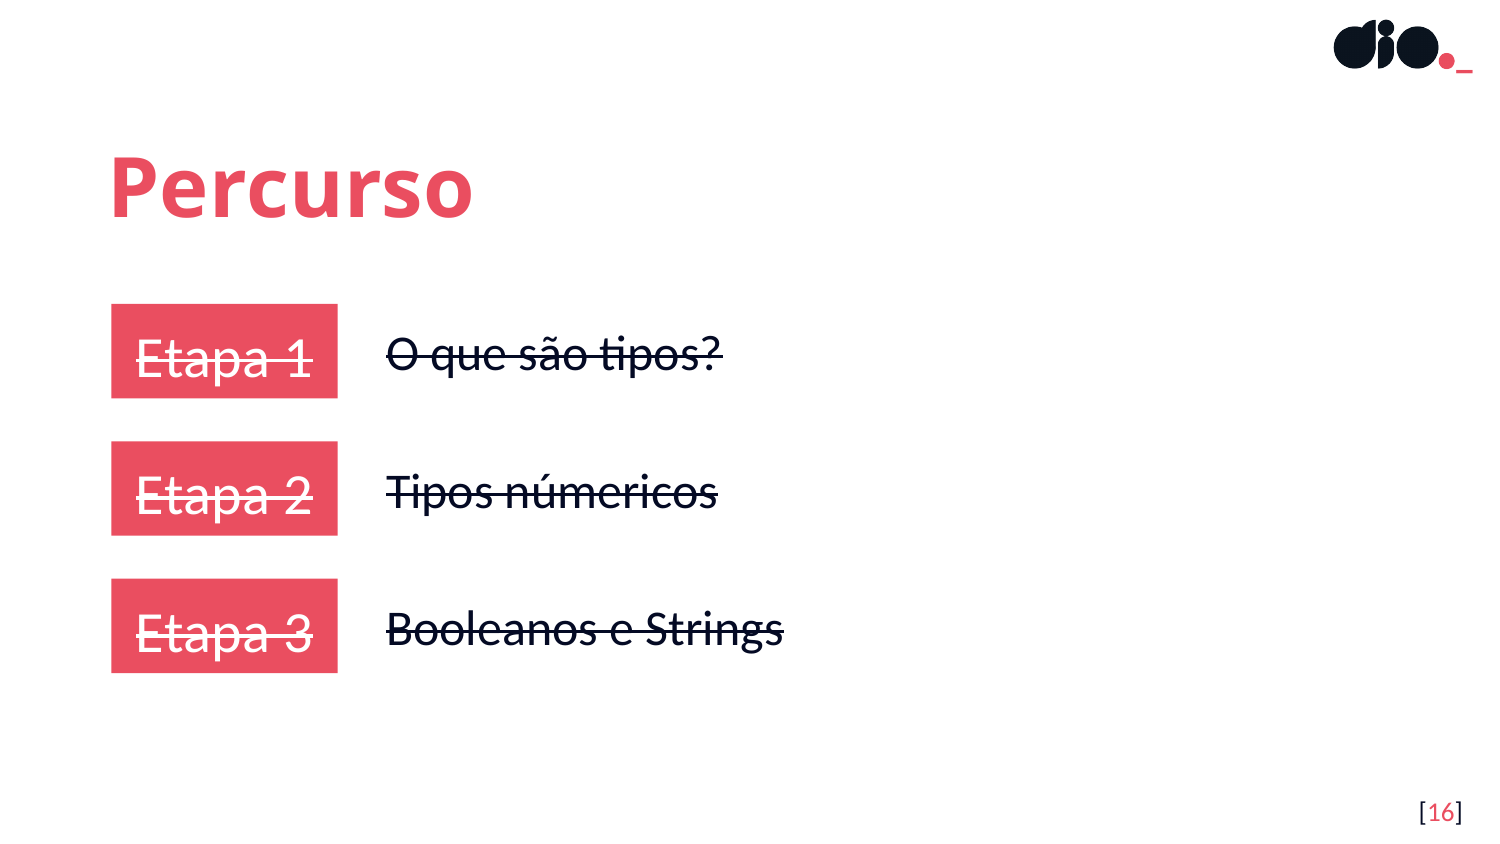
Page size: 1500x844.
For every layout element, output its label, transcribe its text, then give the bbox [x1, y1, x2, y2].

text_box Etapa 3 [111, 578, 338, 674]
text_box Etapa 2 [111, 441, 338, 536]
text_box O que são tipos? [371, 313, 1384, 389]
text_box Etapa 1 [111, 303, 338, 399]
text_box Percurso [92, 104, 1309, 243]
text_box [] [1403, 779, 1494, 844]
text_box Tipos númericos [371, 451, 1384, 526]
text_box Booleanos e Strings [371, 588, 1384, 664]
